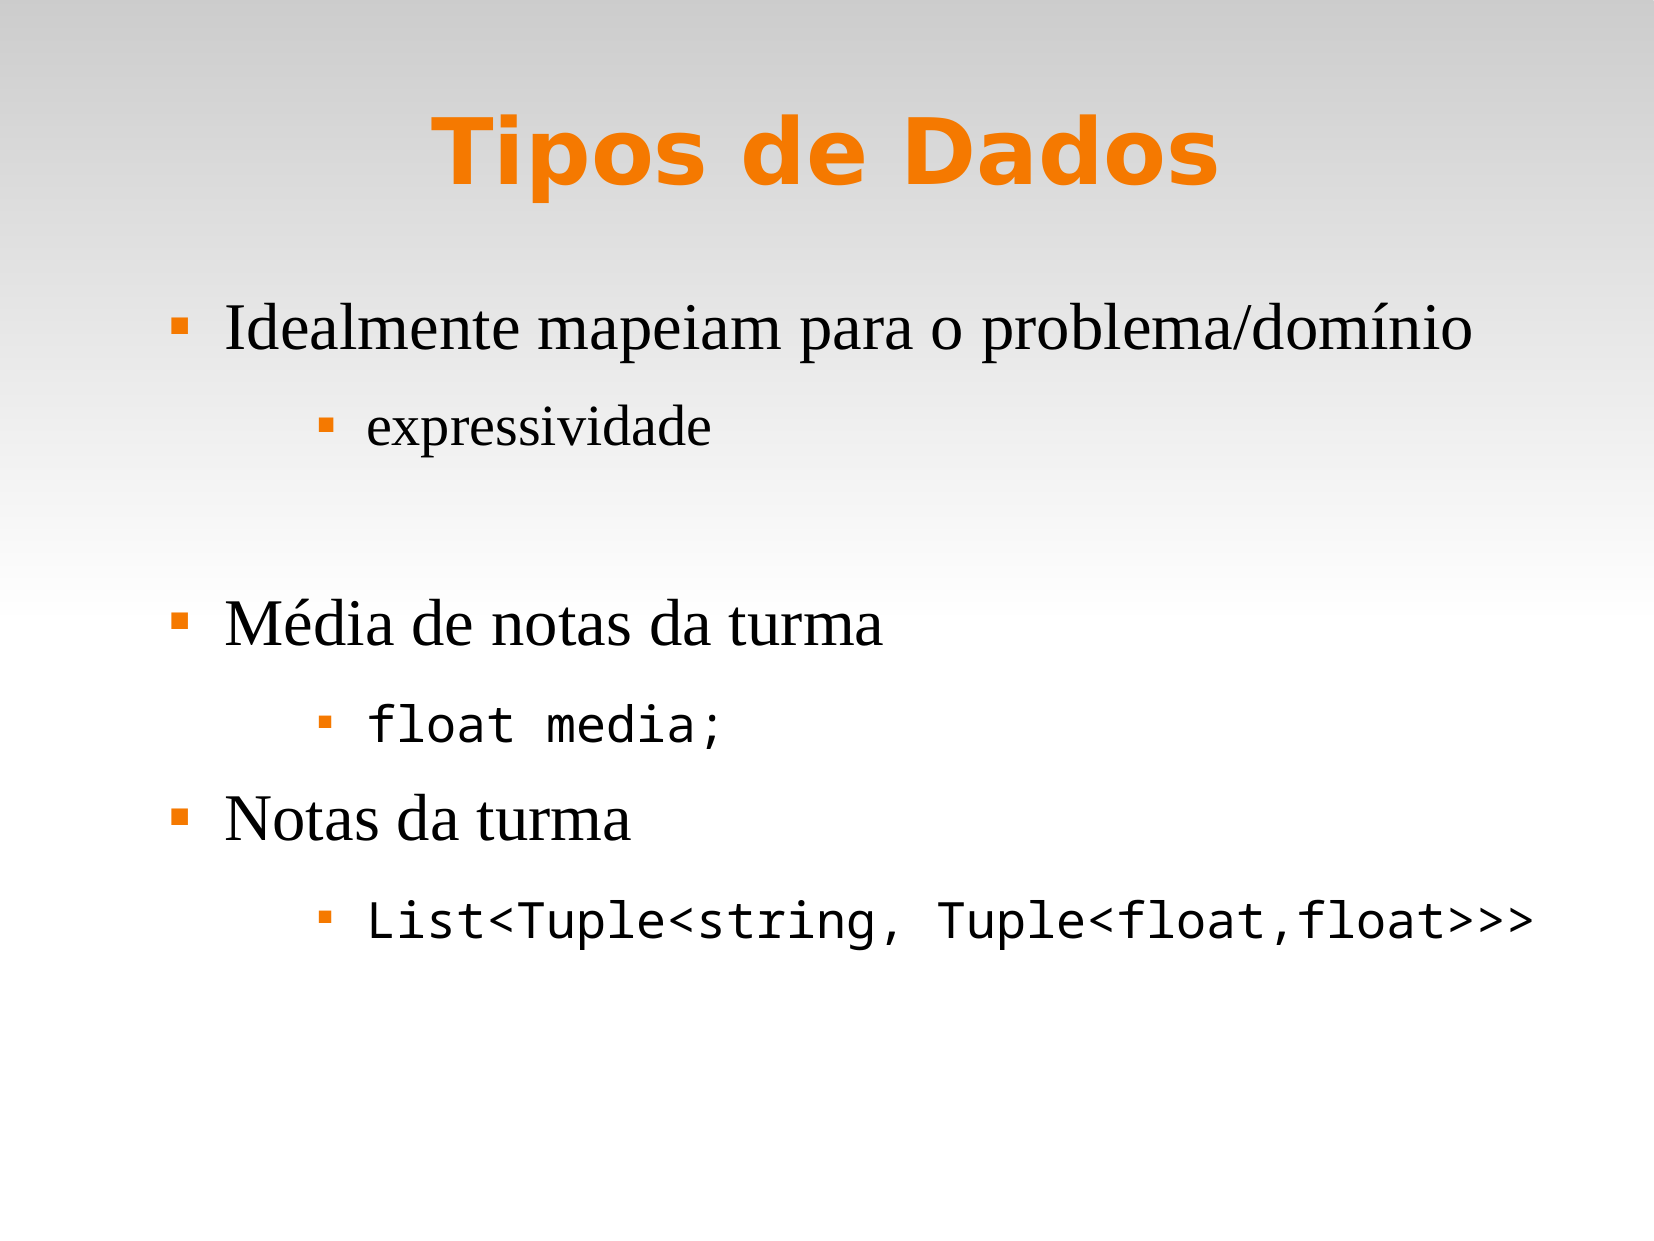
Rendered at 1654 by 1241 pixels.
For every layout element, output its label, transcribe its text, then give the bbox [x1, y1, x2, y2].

list Idealmente mapeiam para o problema/domínio expressividade Média de notas da turma float media; Notas da turma List<Tuple<string, Tuple<float,float>>> [82, 290, 1571, 1109]
title Tipos de Dados [82, 49, 1571, 257]
